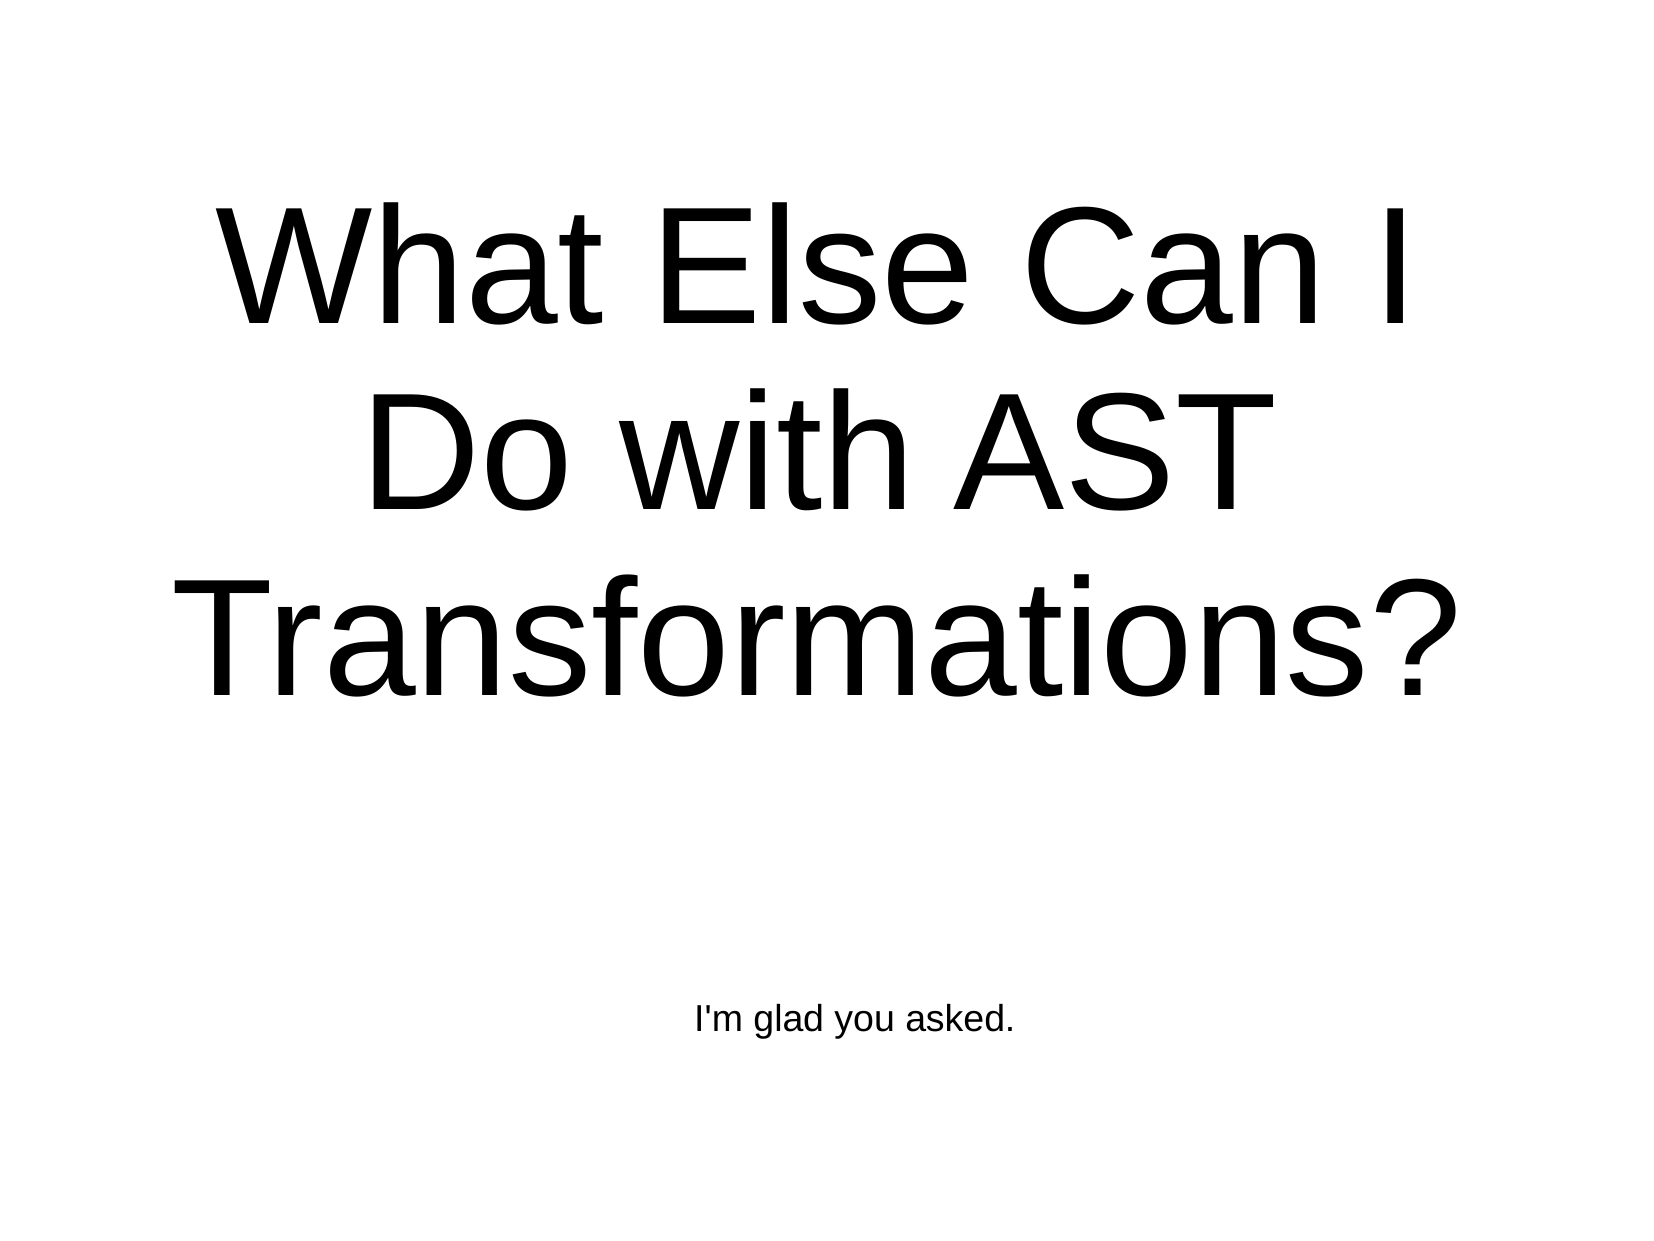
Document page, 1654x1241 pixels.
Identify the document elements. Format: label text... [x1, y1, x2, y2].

text_box What Else Can I Do with AST Transformations? [135, 165, 1501, 853]
text_box I'm glad you asked. [150, 990, 1561, 1047]
